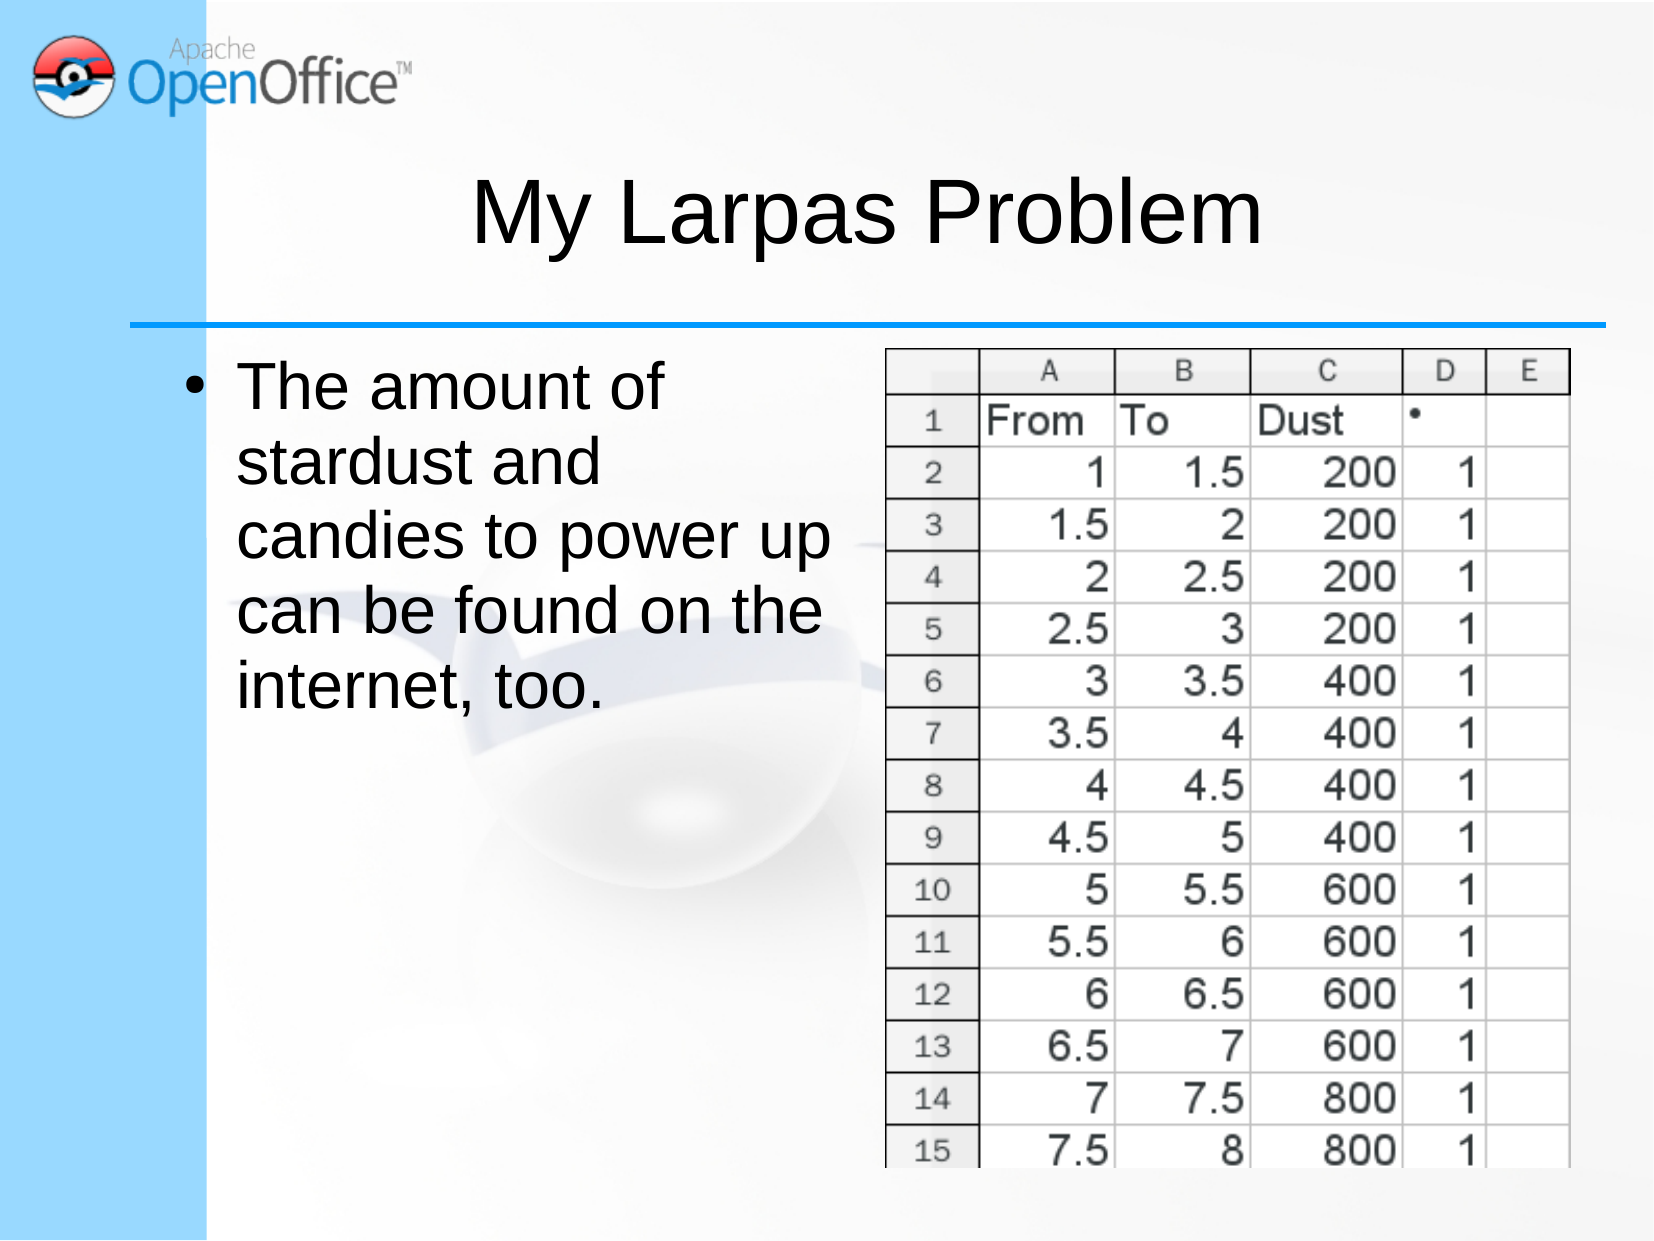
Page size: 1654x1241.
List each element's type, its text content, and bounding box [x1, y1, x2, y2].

list The amount of stardust and candies to power up can be found on the internet, too. [165, 349, 852, 1168]
title My Larpas Problem [165, 108, 1571, 316]
picture [31, 2, 1654, 1241]
